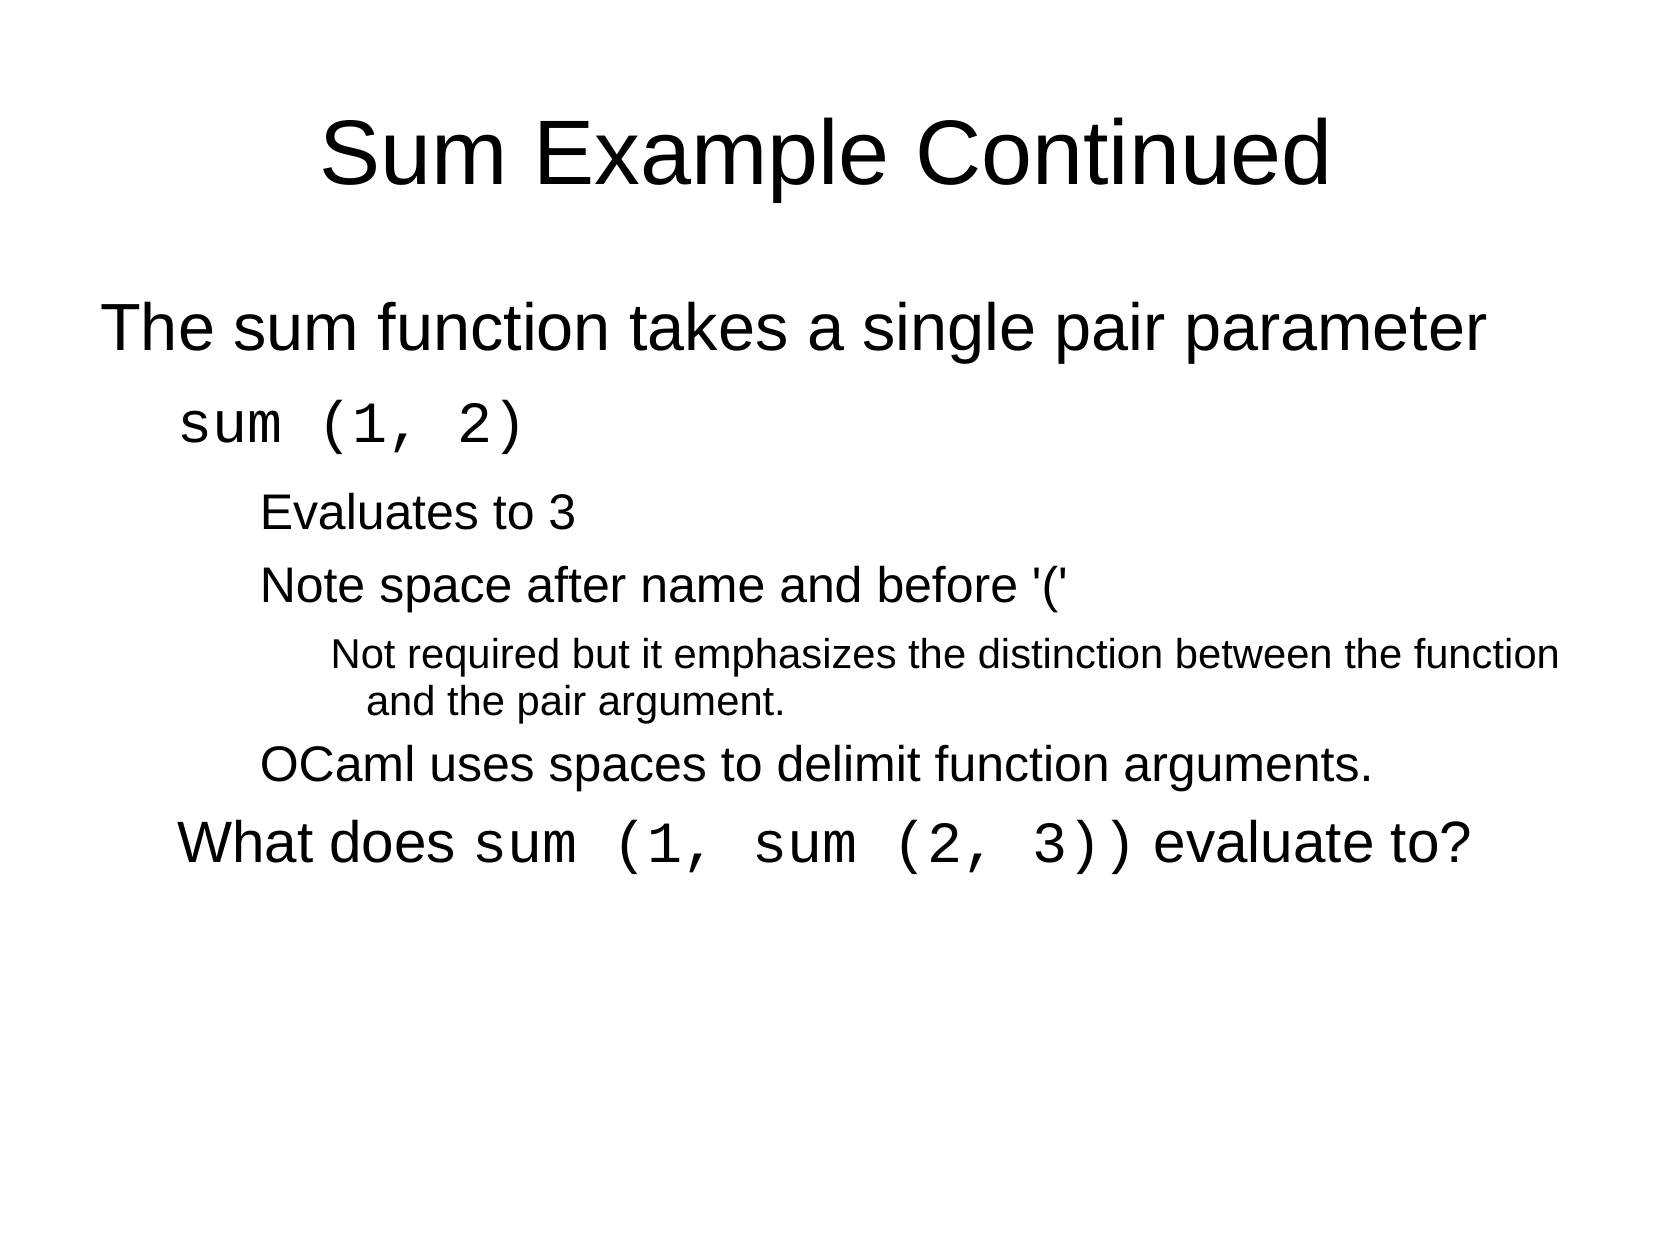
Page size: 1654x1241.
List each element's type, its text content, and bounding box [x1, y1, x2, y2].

list The sum function takes a single pair parameter sum (1, 2) Evaluates to 3 Note space after name and before '(' Not required but it emphasizes the distinction between the function and the pair argument. OCaml uses spaces to delimit function arguments. What does sum (1, sum (2, 3)) evaluate to? [82, 290, 1571, 1094]
title Sum Example Continued [82, 56, 1571, 250]
